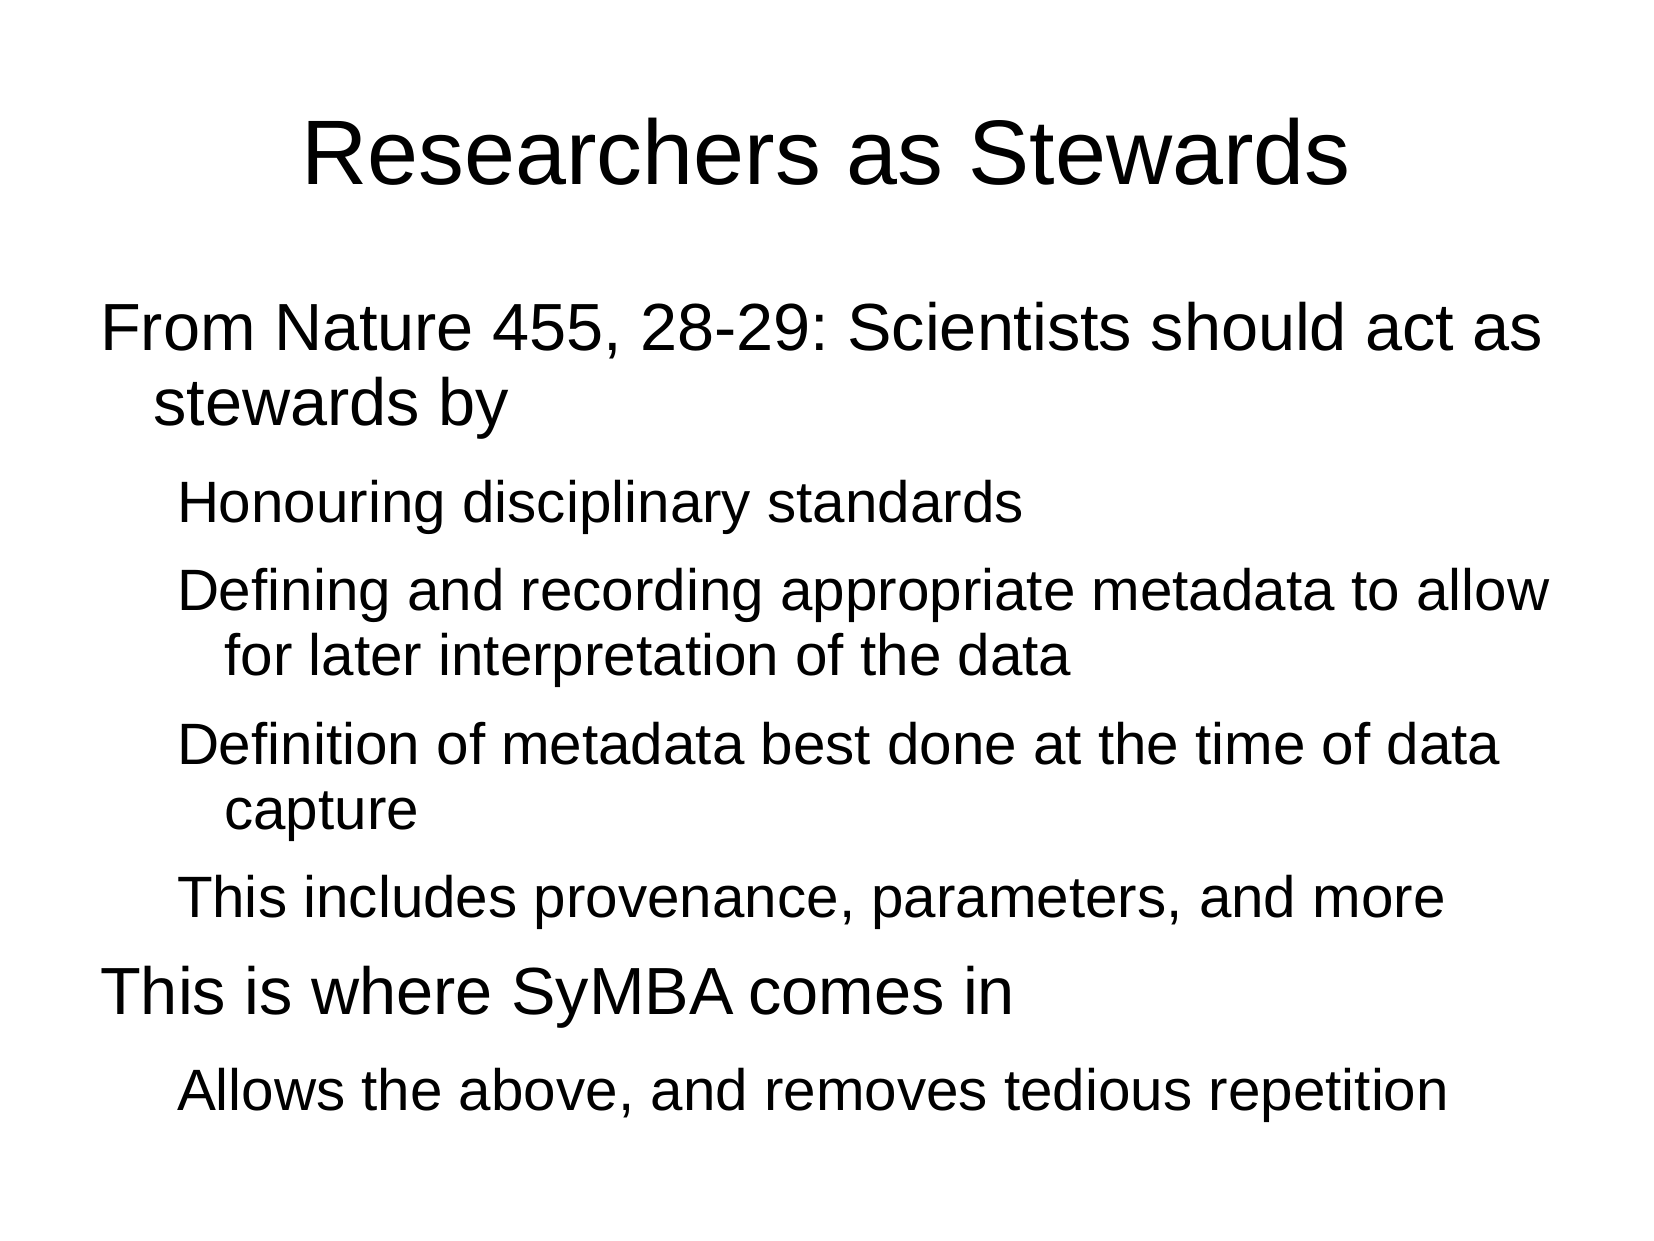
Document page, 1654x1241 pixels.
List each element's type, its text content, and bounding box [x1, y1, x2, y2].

list From Nature 455, 28-29: Scientists should act as stewards by Honouring disciplinary standards Defining and recording appropriate metadata to allow for later interpretation of the data Definition of metadata best done at the time of data capture This includes provenance, parameters, and more This is where SyMBA comes in Allows the above, and removes tedious repetition [82, 290, 1571, 1201]
title Researchers as Stewards [82, 56, 1571, 250]
